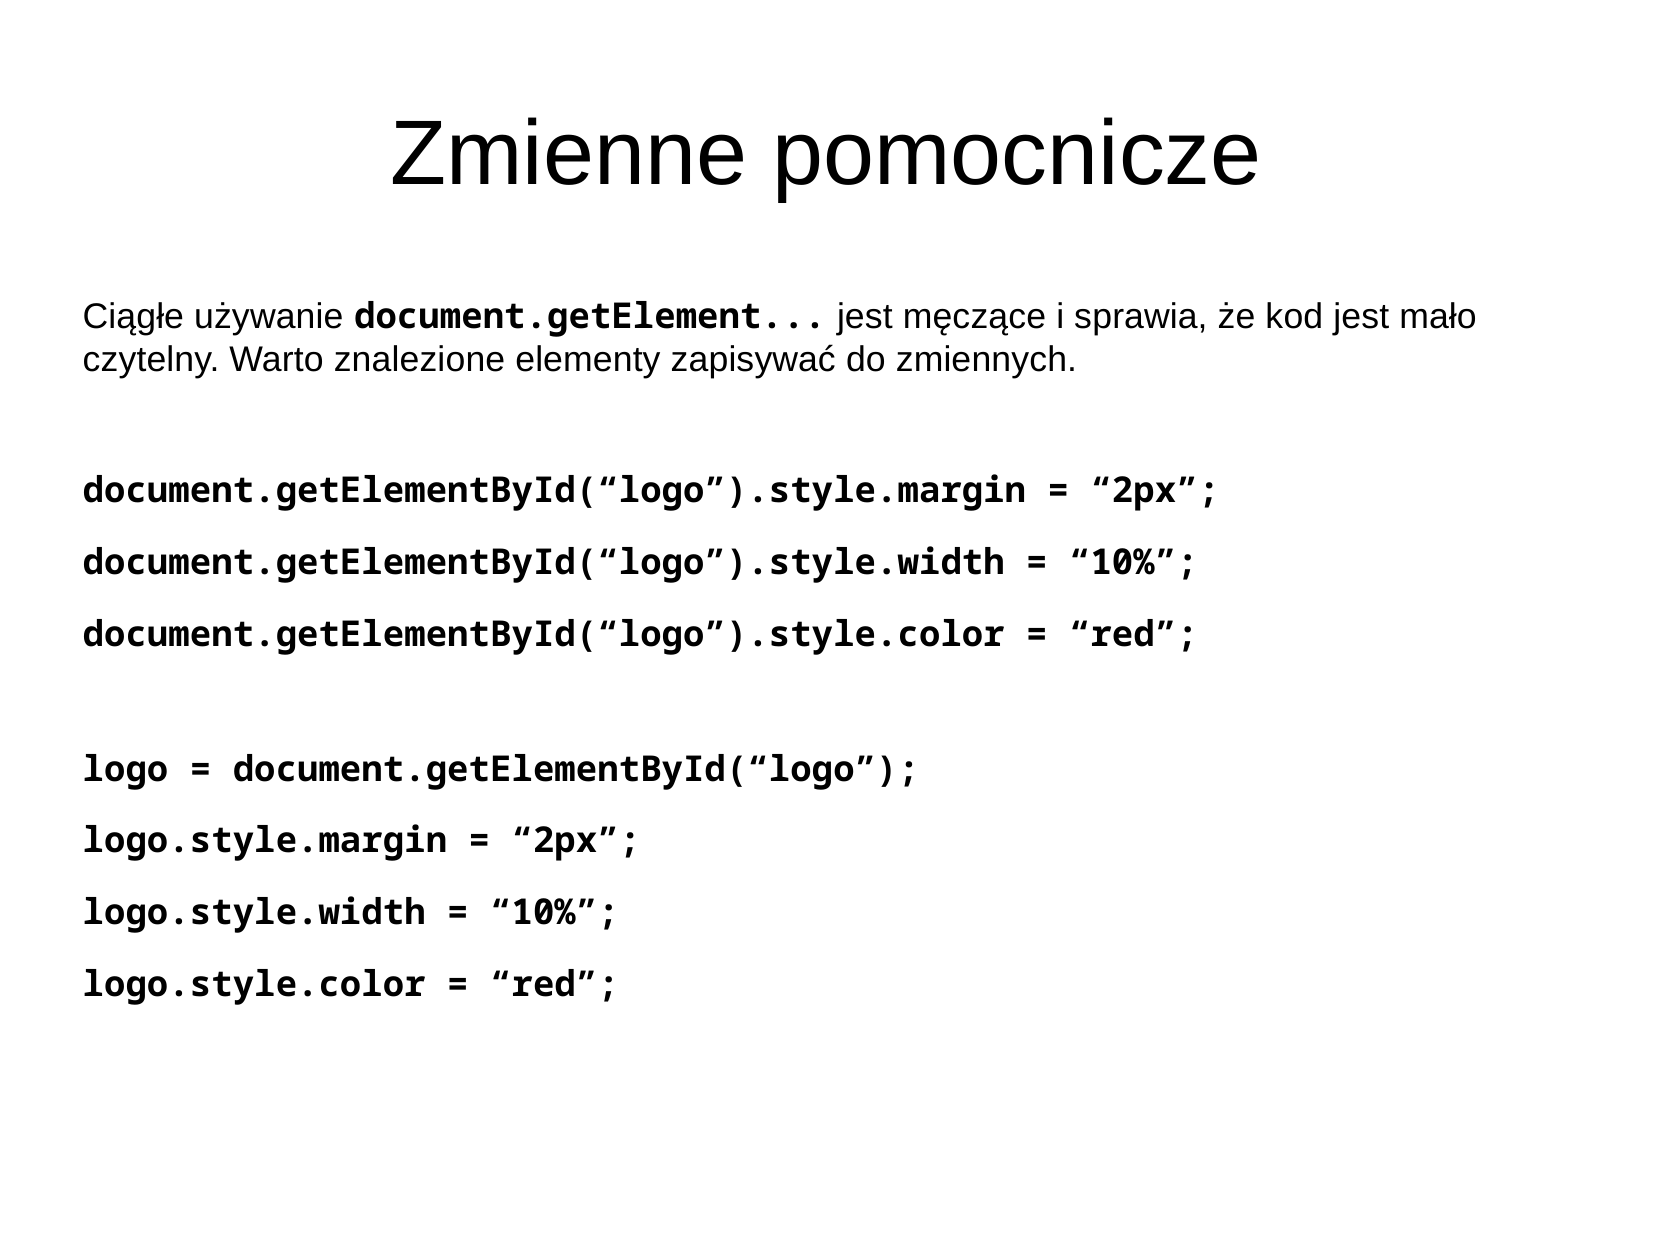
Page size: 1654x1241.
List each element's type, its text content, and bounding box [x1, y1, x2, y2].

title Zmienne pomocnicze [82, 49, 1571, 257]
list Ciągłe używanie document.getElement... jest męczące i sprawia, że kod jest mało czytelny. Warto znalezione elementy zapisywać do zmiennych. document.getElementById(“logo”).style.margin = “2px”; document.getElementById(“logo”).style.width = “10%”; document.getElementById(“logo”).style.color = “red”; logo = document.getElementById(“logo”); logo.style.margin = “2px”; logo.style.width = “10%”; logo.style.color = “red”; [82, 290, 1571, 1010]
